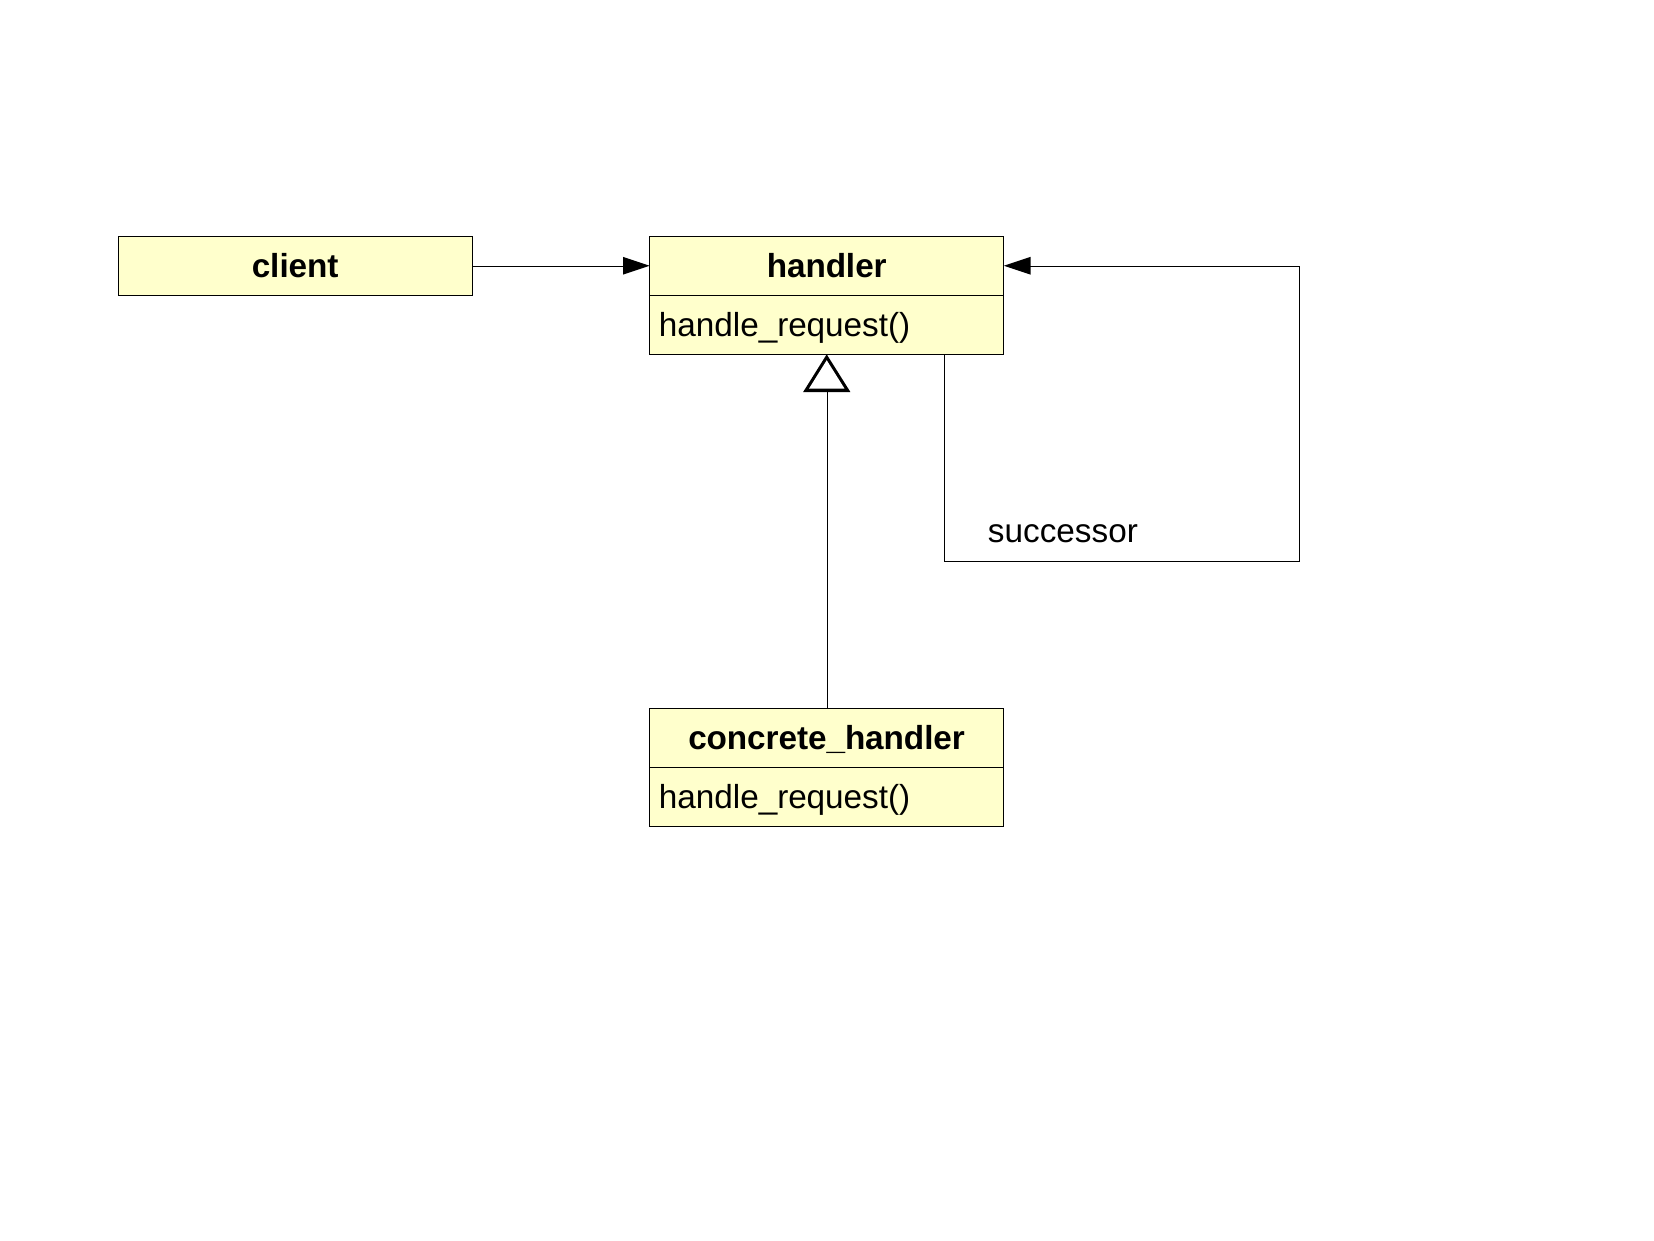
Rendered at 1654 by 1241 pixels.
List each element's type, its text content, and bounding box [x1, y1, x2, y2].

text_box client [118, 236, 473, 296]
text_box handler [649, 236, 1004, 295]
text_box successor [974, 501, 1152, 561]
text_box concrete_handler [649, 708, 1004, 767]
text_box handle_request() [649, 767, 1004, 827]
text_box handle_request() [649, 295, 1004, 355]
